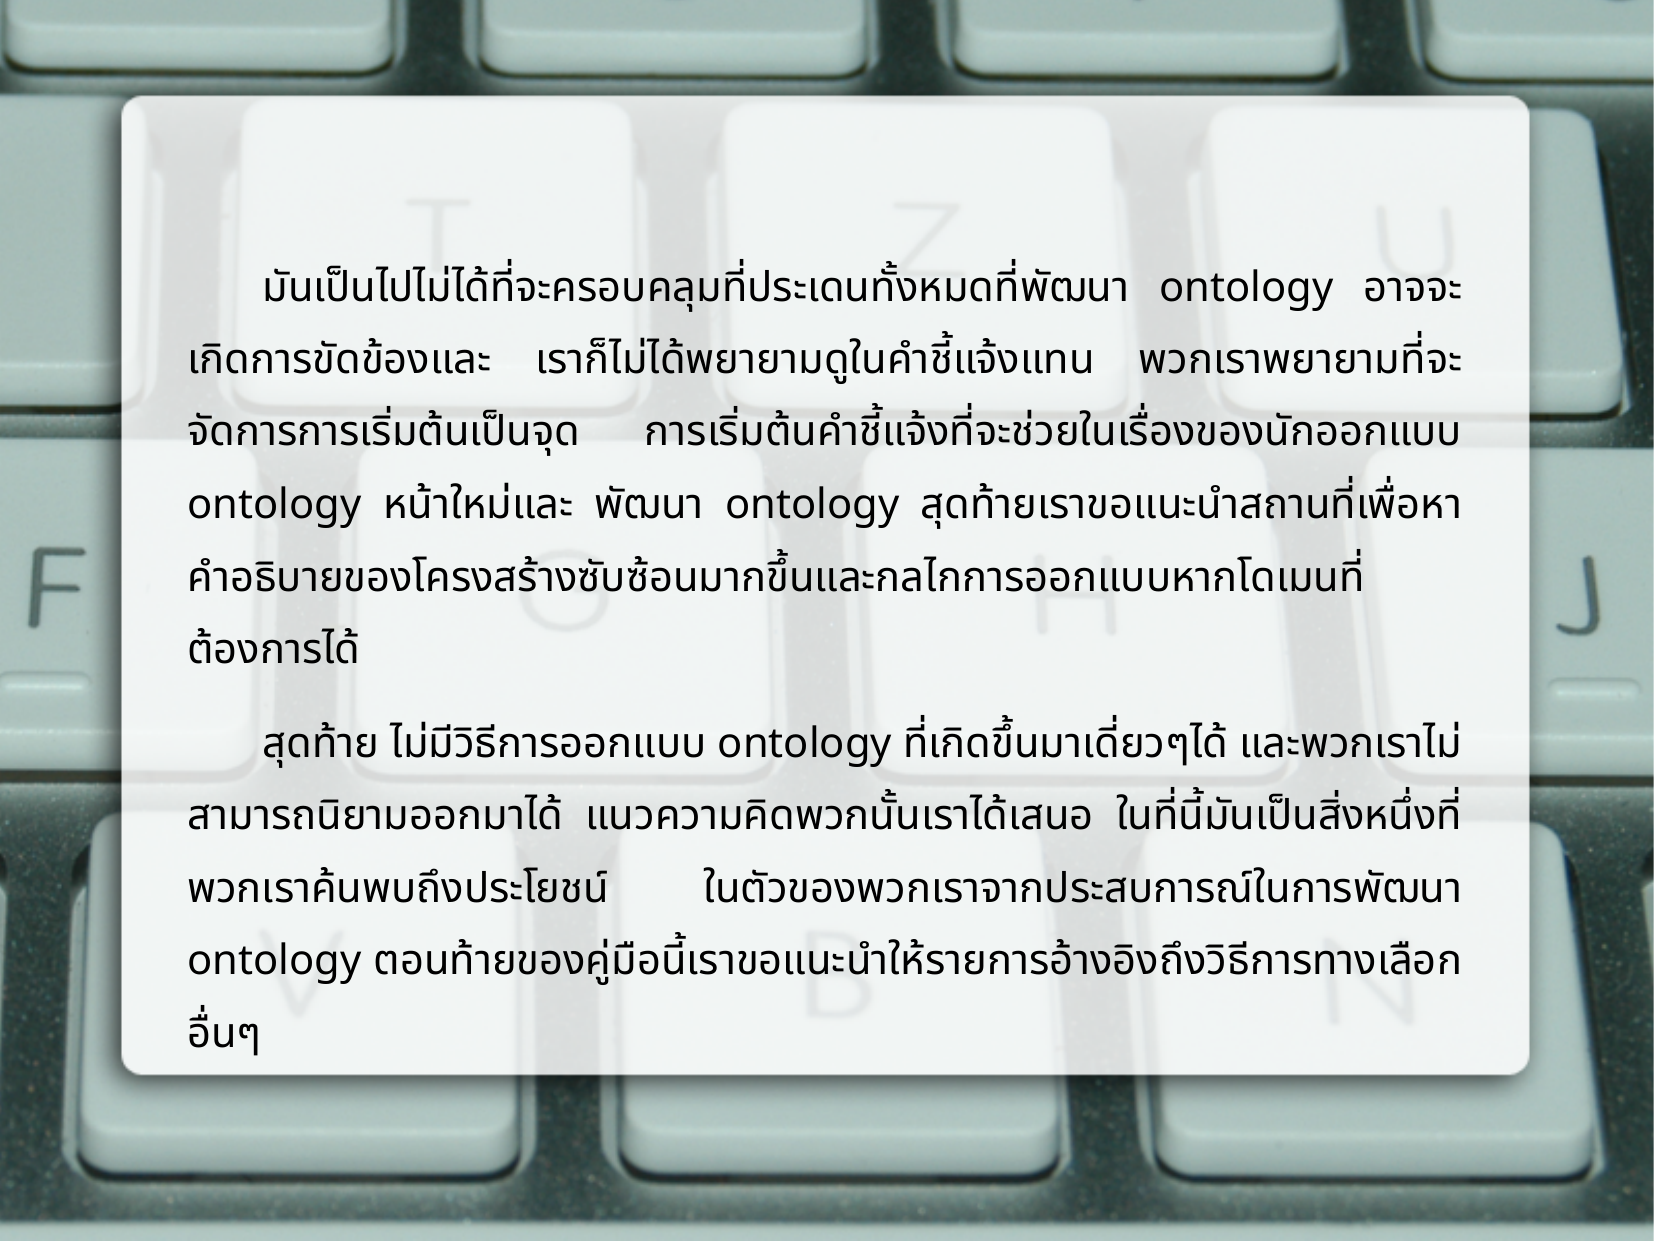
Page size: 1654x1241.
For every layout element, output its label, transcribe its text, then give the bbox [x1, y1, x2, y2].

picture [0, 0, 1654, 1241]
subtitle มันเป็นไปไม่ได้ที่จะครอบคลุมที่ประเดนทั้งหมดที่พัฒนา ontology อาจจะเกิดการขัดข้องและ เราก็ไม่ได้พยายามดูในคำชี้แจ้งแทน พวกเราพยายามที่จะจัดการการเริ่มต้นเป็นจุด การเริ่มต้นคำชี้แจ้งที่จะช่วยในเรื่องของนักออกแบบ ontology หน้าใหม่และ พัฒนา ontology สุดท้ายเราขอแนะนำสถานที่เพื่อหาคำอธิบายของโครงสร้างซับซ้อนมากขึ้นและกลไกการออกแบบหากโดเมนที่ต้องการได้ สุดท้าย ไม่มีวิธีการออกแบบ ontology ที่เกิดขึ้นมาเดี่ยวๆได้ และพวกเราไม่สามารถนิยามออกมาได้ แนวความคิดพวกนั้นเราได้เสนอ ในที่นี้มันเป็นสิ่งหนึ่งที่พวกเราค้นพบถึงประโยชน์ ในตัวของพวกเราจากประสบการณ์ในการพัฒนา ontology ตอนท้ายของคู่มือนี้เราขอแนะนำให้รายการอ้างอิงถึงวิธีการทางเลือกอื่นๆ [187, 337, 1463, 976]
